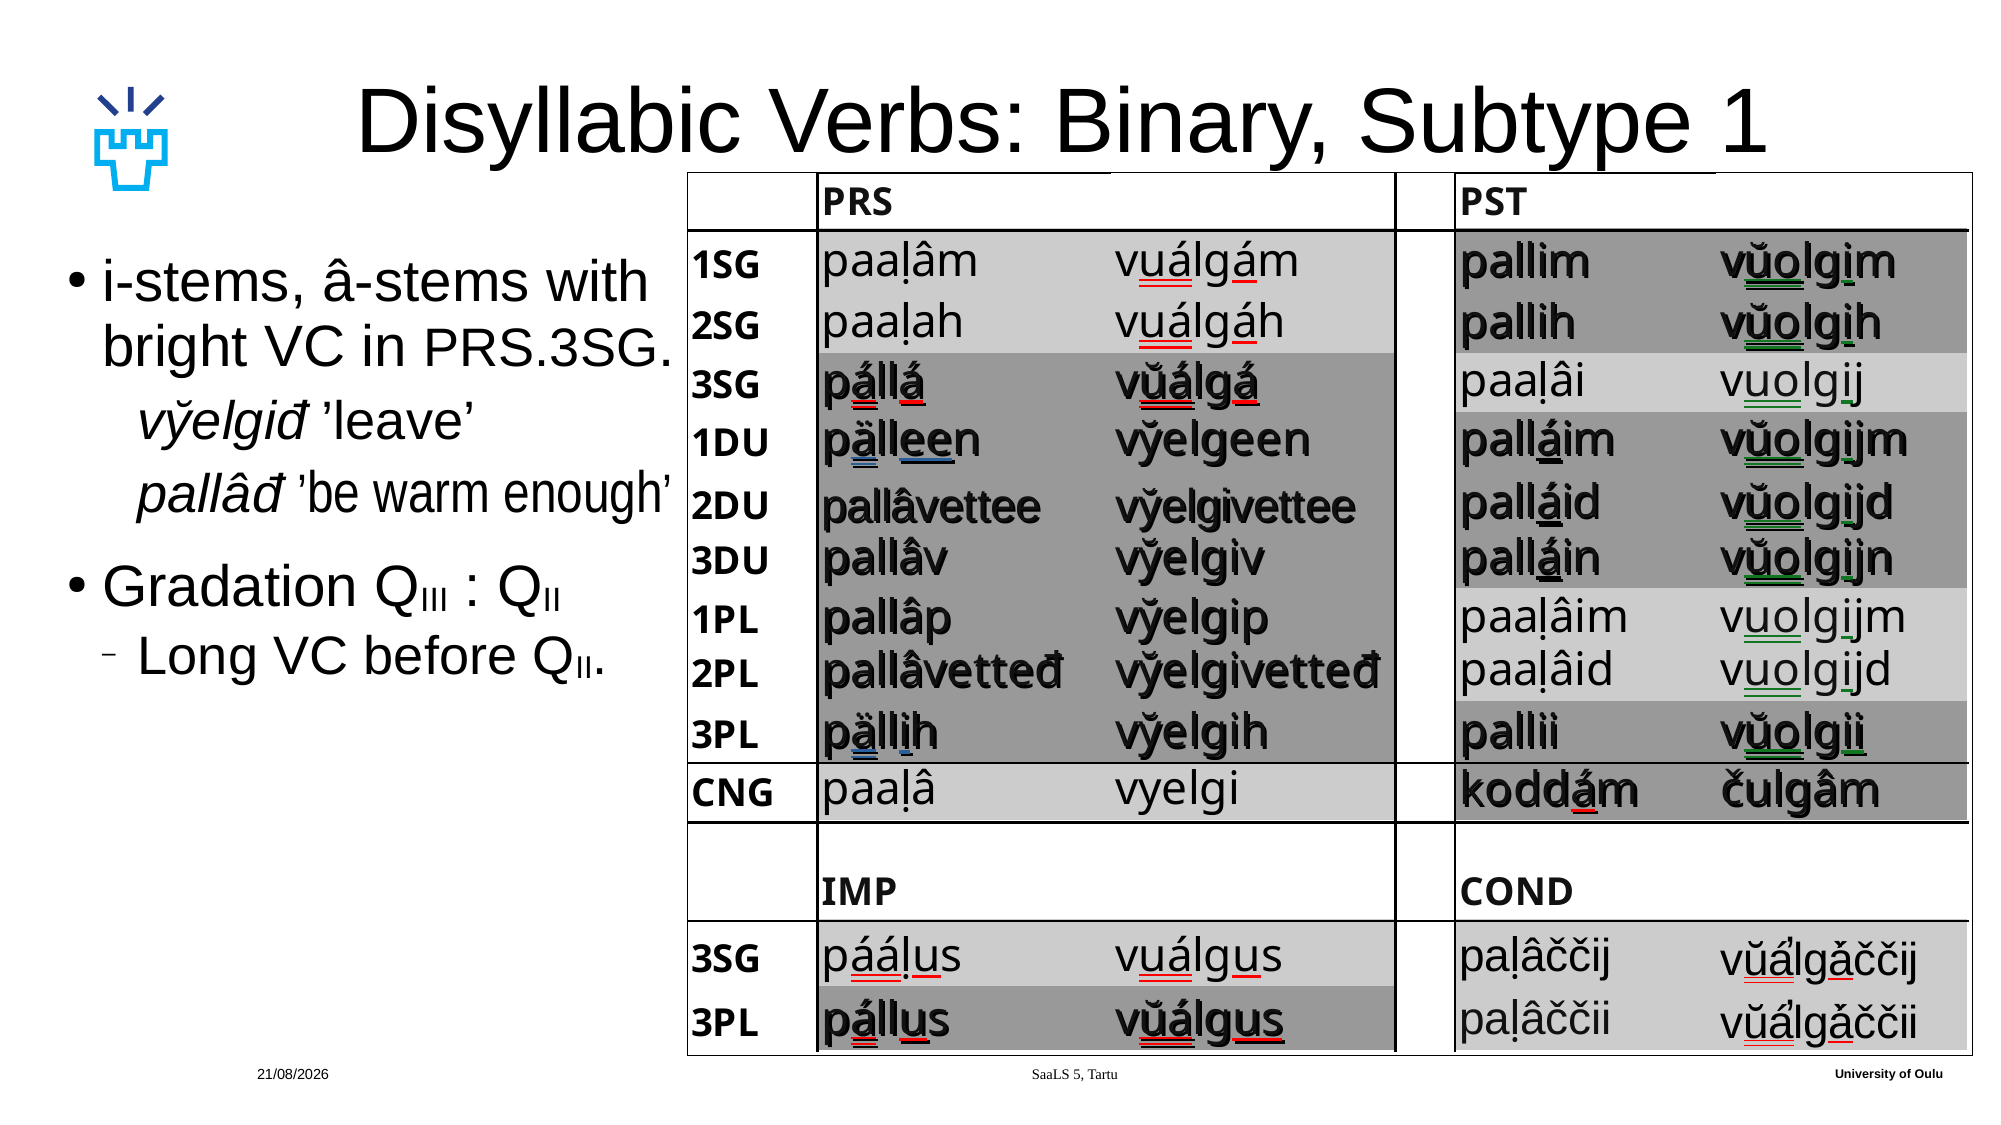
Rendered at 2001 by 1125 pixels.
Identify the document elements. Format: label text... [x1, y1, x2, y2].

chart [687, 172, 1973, 1056]
list i-stems, â-stems with bright VC in PRS.3SG. vy̆elgiđ ’leave’ pallâđ ’be warm enough’ Gradation QIII : QII Long VC before QII. [66, 248, 687, 1017]
title Disyllabic Verbs: Binary, Subtype 1 [223, 18, 1905, 224]
